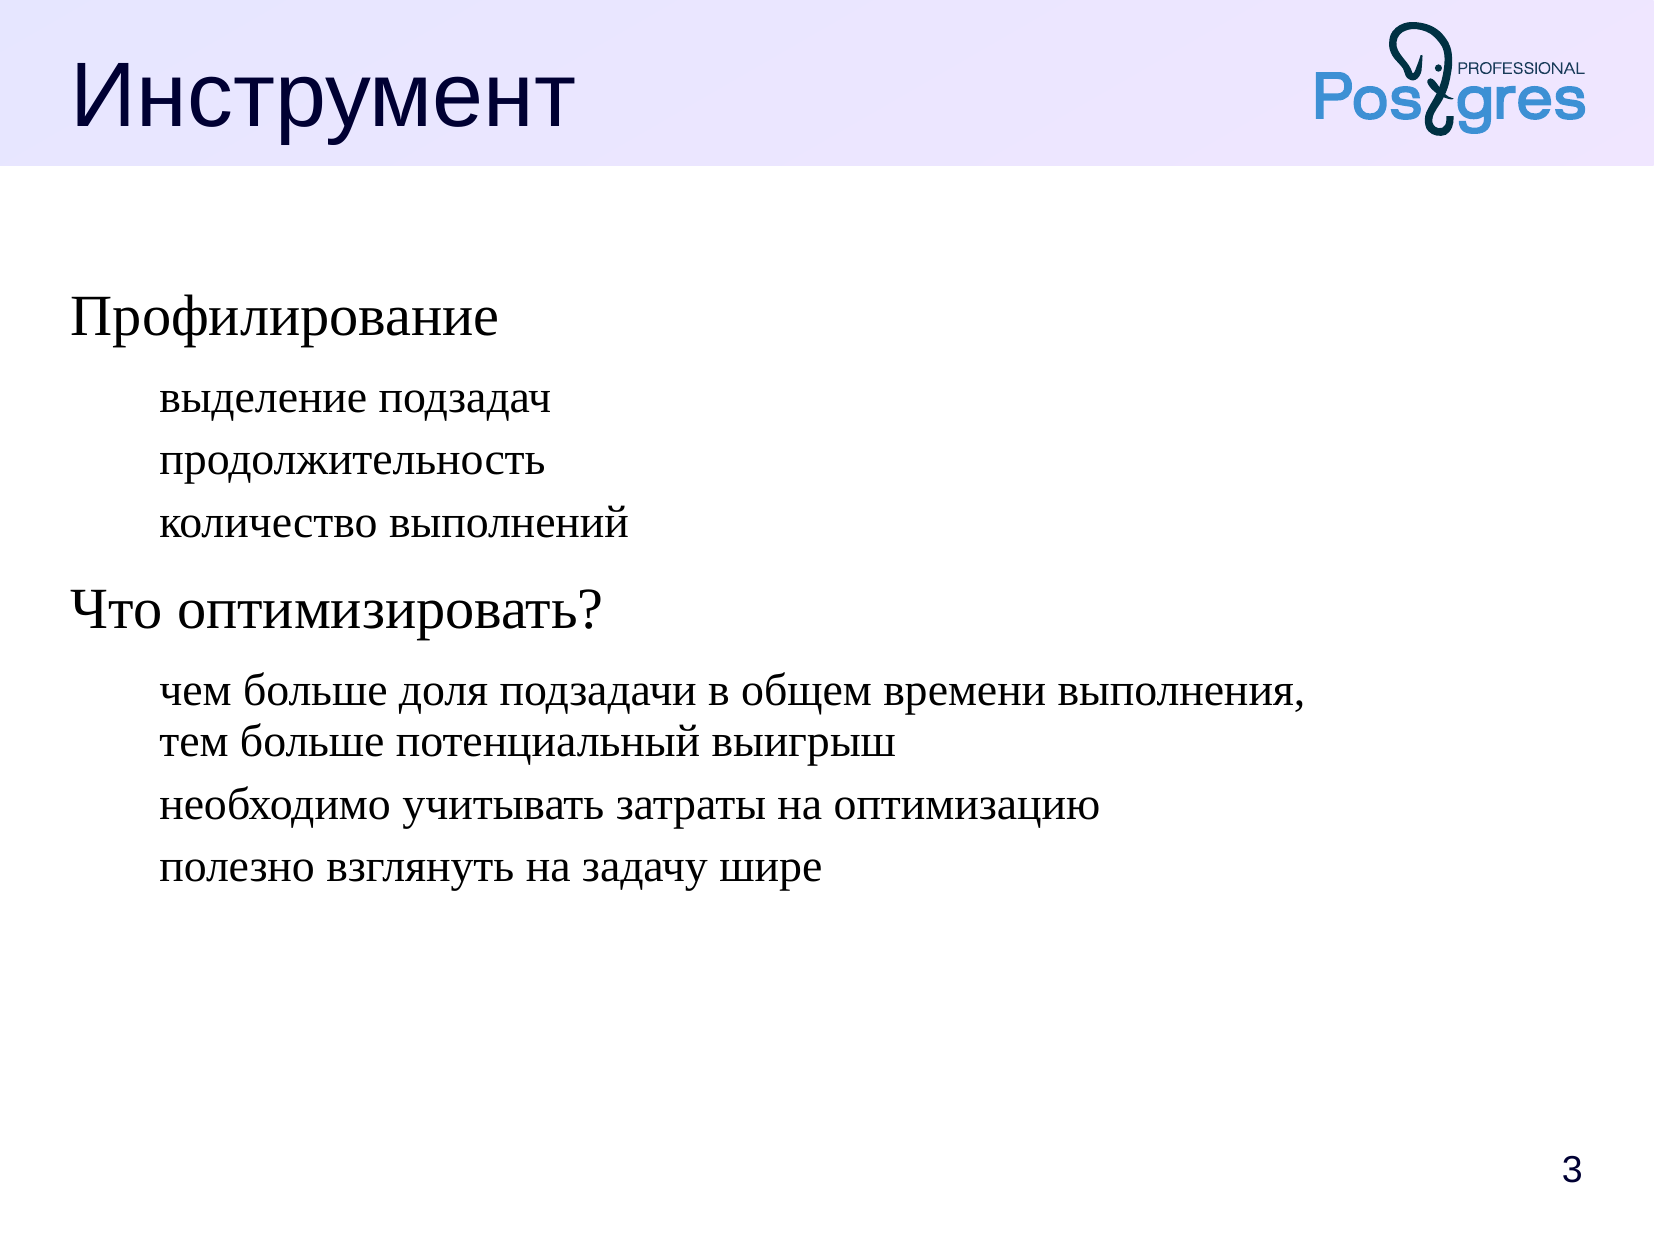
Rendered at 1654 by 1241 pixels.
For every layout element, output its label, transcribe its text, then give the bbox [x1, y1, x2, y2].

title Инструмент [70, 43, 1241, 147]
list Профилирование выделение подзадач продолжительность количество выполнений Что оптимизировать? чем больше доля подзадачи в общем времени выполнения, тем больше потенциальный выигрыш необходимо учитывать затраты на оптимизацию полезно взглянуть на задачу шире [70, 283, 1583, 1141]
